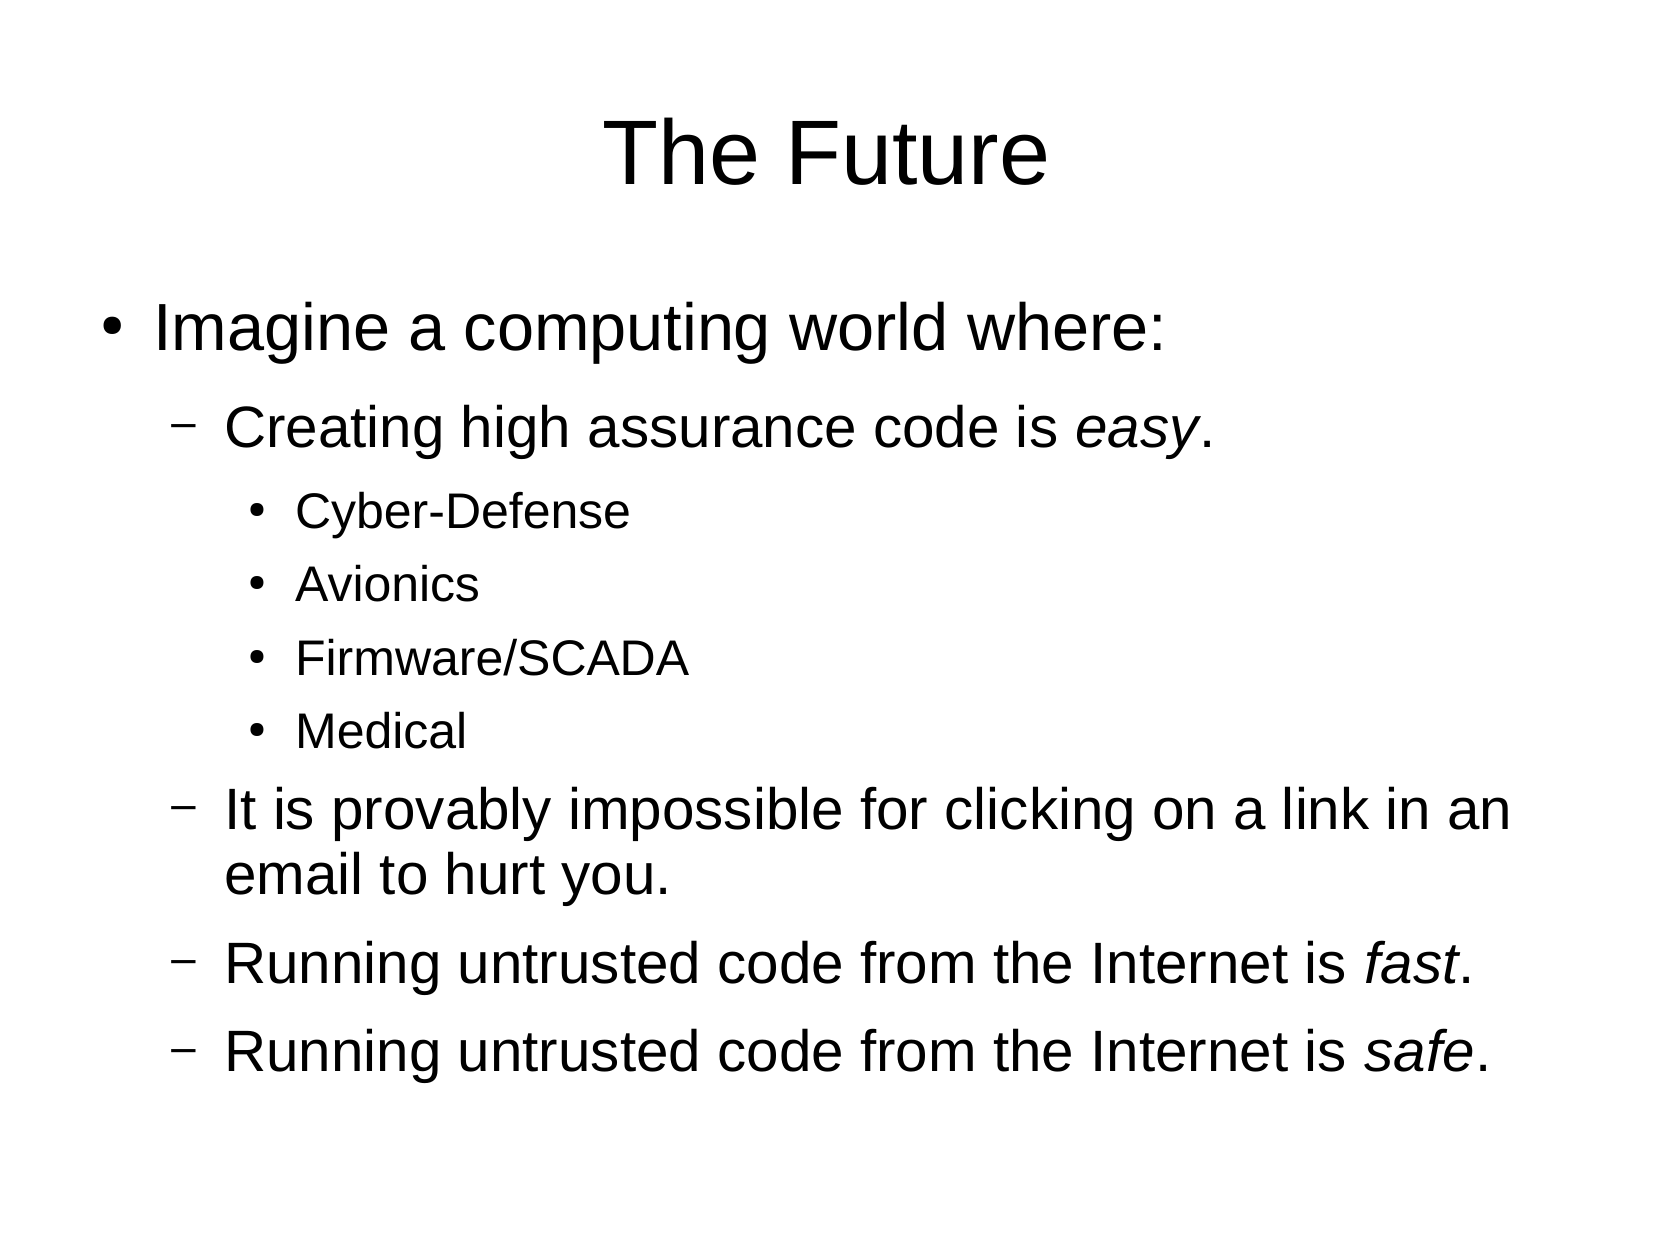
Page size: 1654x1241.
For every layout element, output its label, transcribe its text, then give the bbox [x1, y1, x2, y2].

title The Future [82, 49, 1571, 257]
list Imagine a computing world where: Creating high assurance code is easy. Cyber-Defense Avionics Firmware/SCADA Medical It is provably impossible for clicking on a link in an email to hurt you. Running untrusted code from the Internet is fast. Running untrusted code from the Internet is safe. [82, 290, 1571, 1186]
